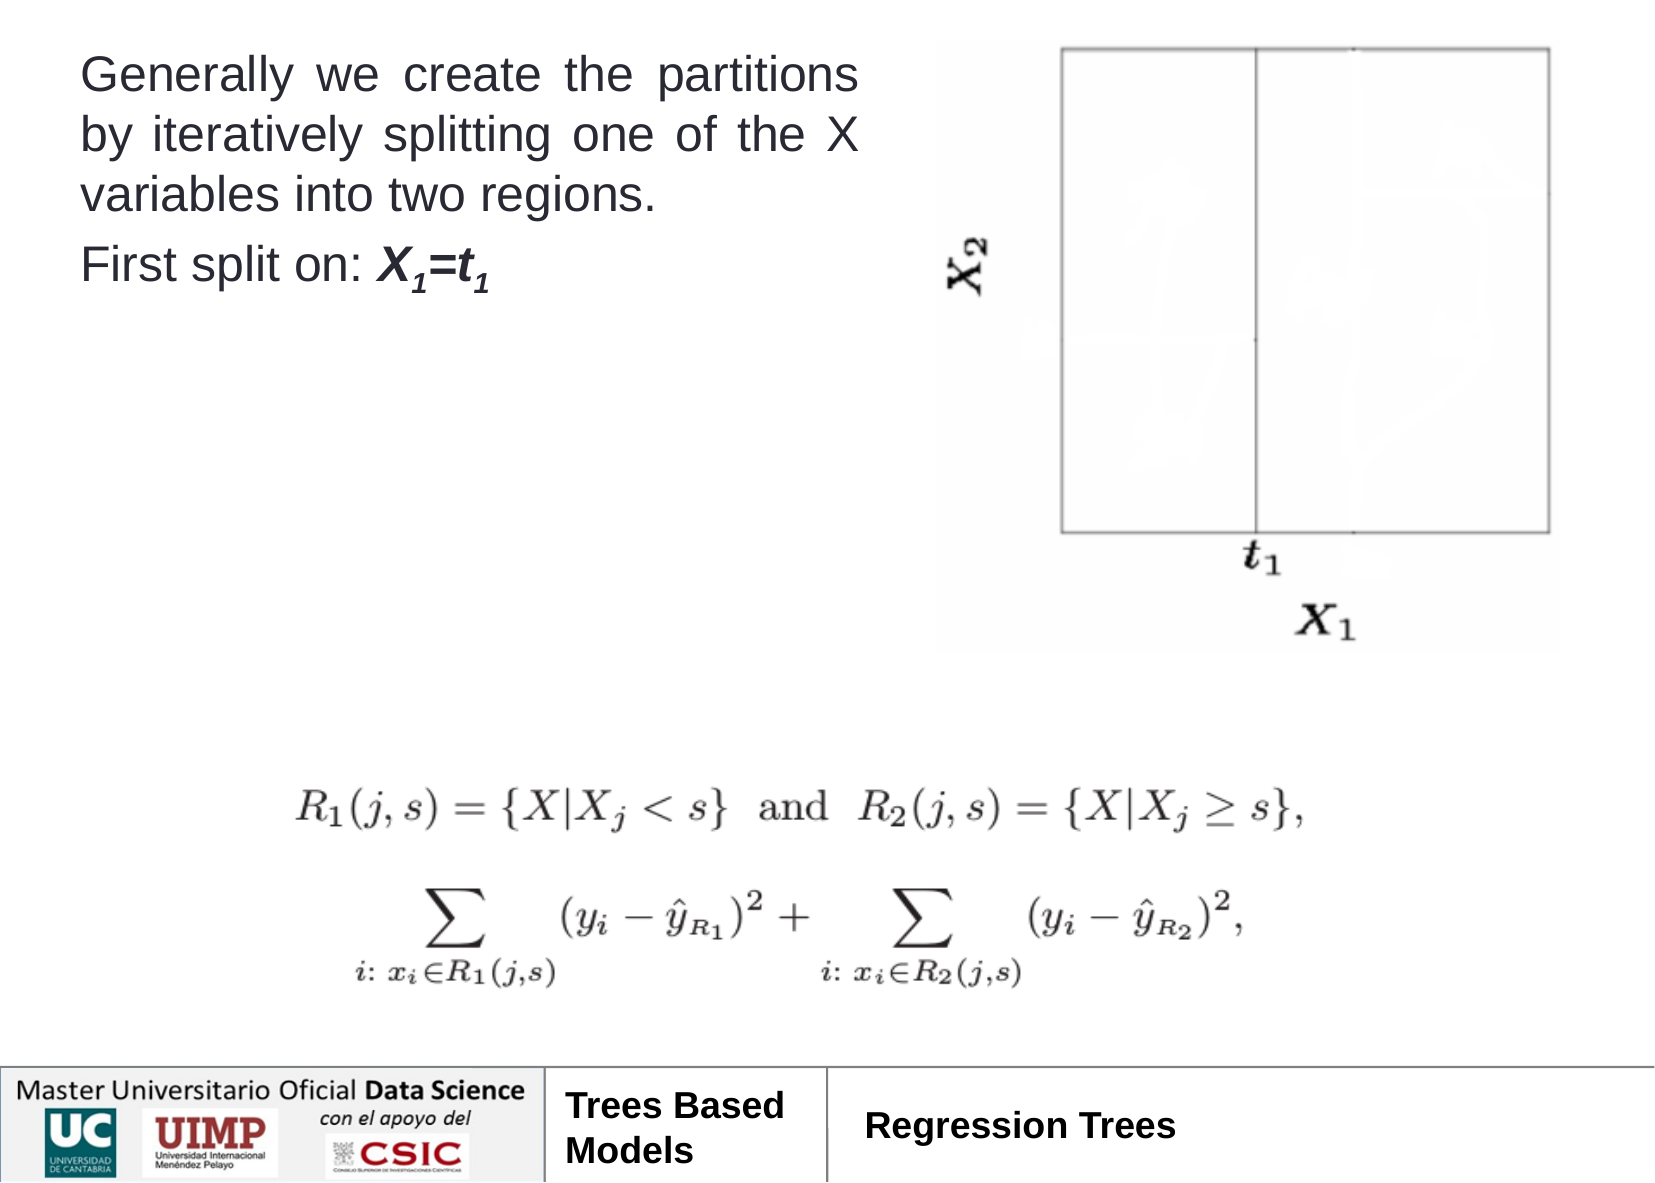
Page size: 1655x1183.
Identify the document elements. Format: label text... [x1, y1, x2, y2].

picture [546, 1069, 550, 1182]
picture [934, 37, 1566, 652]
text_box Regression Trees [849, 1093, 1524, 1146]
picture [341, 856, 1262, 999]
picture [876, 775, 1319, 840]
picture [0, 1068, 543, 1182]
list Generally we create the partitions by iteratively splitting one of the X variables into two regions. First split on: X1=t1 [35, 33, 876, 840]
